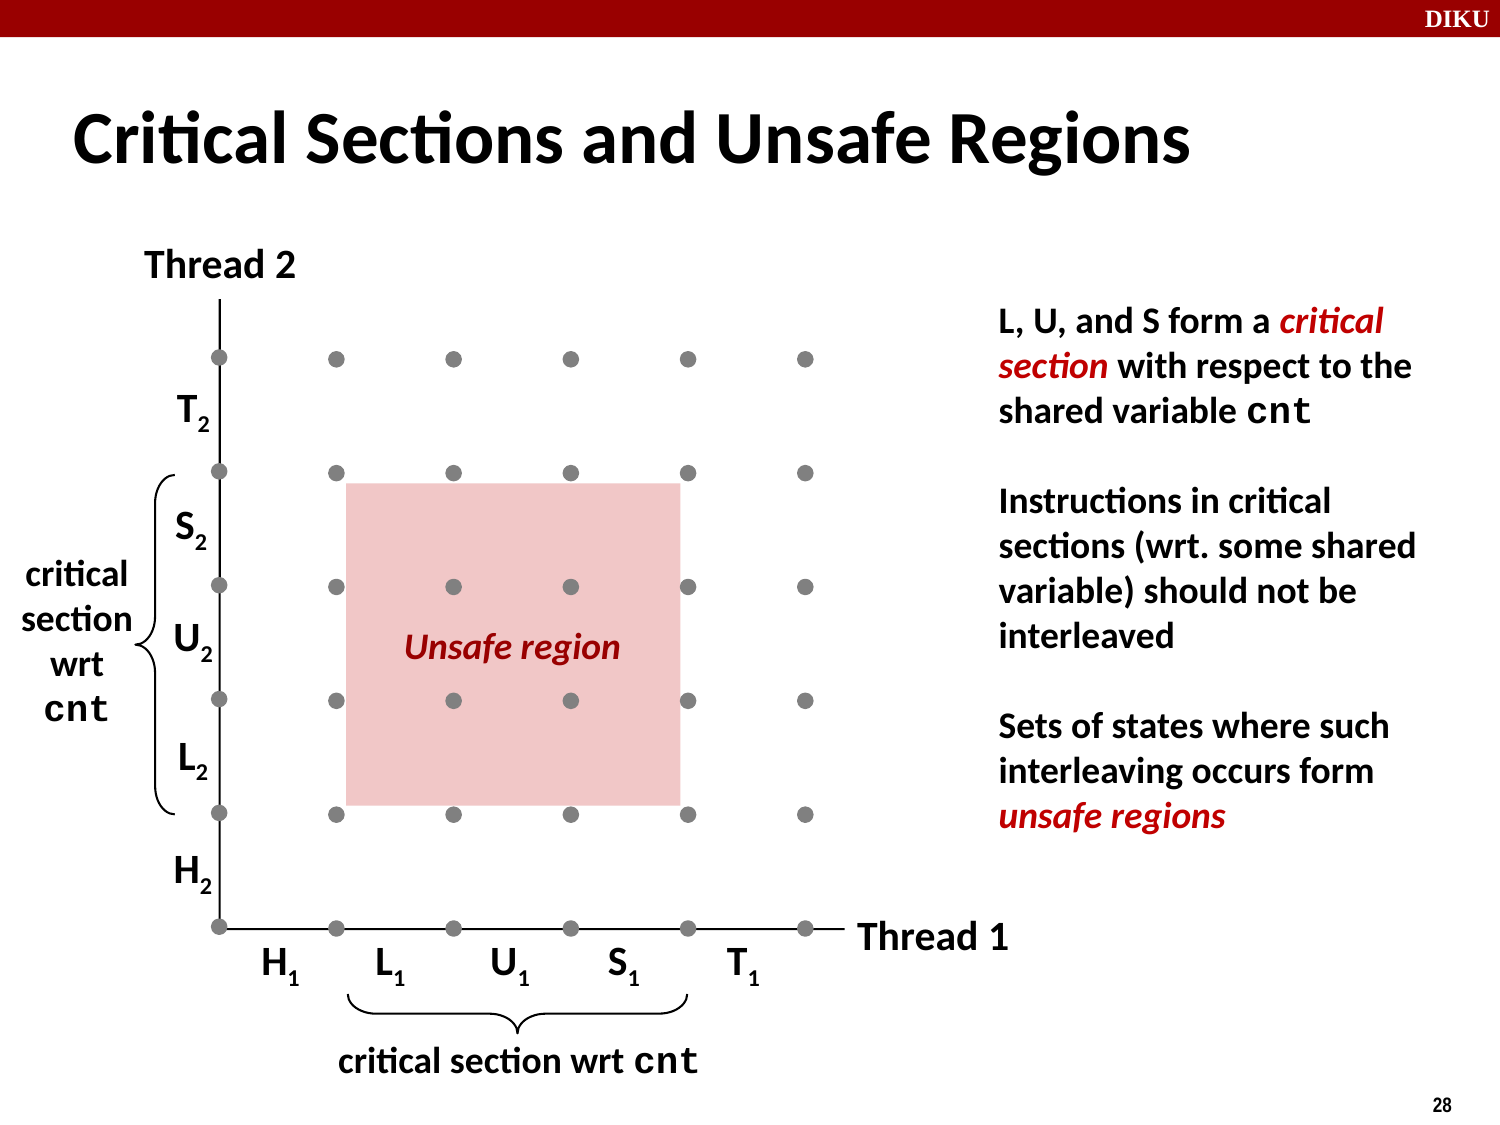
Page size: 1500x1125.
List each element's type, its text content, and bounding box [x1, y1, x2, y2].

text_box L1 [360, 926, 421, 999]
text_box [799, 466, 812, 480]
text_box [564, 353, 578, 366]
text_box [346, 483, 695, 806]
text_box [799, 694, 812, 708]
text_box [799, 922, 812, 935]
text_box [213, 465, 226, 478]
text_box [213, 579, 226, 592]
text_box S2 [160, 491, 222, 563]
text_box [447, 353, 460, 366]
text_box Thread 1 [842, 901, 1024, 967]
text_box T2 [162, 373, 225, 445]
text_box T1 [712, 926, 775, 999]
text_box [681, 466, 695, 480]
text_box Critical Sections and Unsafe Regions [58, 71, 1304, 197]
text_box [213, 920, 226, 933]
text_box [799, 580, 812, 594]
text_box U1 [475, 926, 545, 999]
text_box [330, 580, 343, 594]
text_box L, U, and S form a critical section with respect to the shared variable cnt Instructions in critical sections (wrt. some shared variable) should not be interleaved Sets of states where such interleaving occurs form unsafe regions [983, 273, 1463, 859]
text_box H1 [246, 926, 315, 999]
text_box [799, 353, 812, 366]
text_box Unsafe region [388, 614, 636, 675]
text_box [330, 694, 343, 708]
text_box [681, 808, 695, 821]
text_box [564, 922, 578, 935]
text_box L2 [163, 721, 223, 793]
text_box critical section wrt cnt [0, 541, 155, 737]
text_box S1 [593, 926, 655, 999]
text_box [564, 466, 578, 480]
text_box [447, 922, 460, 935]
text_box [330, 922, 343, 935]
text_box [447, 466, 460, 480]
text_box Thread 2 [129, 229, 312, 294]
text_box [213, 351, 226, 364]
text_box critical section wrt cnt [323, 1028, 716, 1089]
text_box [330, 353, 343, 366]
text_box [681, 353, 695, 366]
text_box [330, 466, 343, 480]
text_box U2 [158, 602, 228, 675]
text_box H2 [158, 835, 227, 907]
text_box [330, 808, 343, 821]
text_box [213, 692, 226, 706]
text_box [447, 808, 460, 821]
text_box [681, 922, 695, 935]
text_box [799, 808, 812, 821]
text_box [213, 806, 226, 820]
text_box [564, 808, 578, 821]
